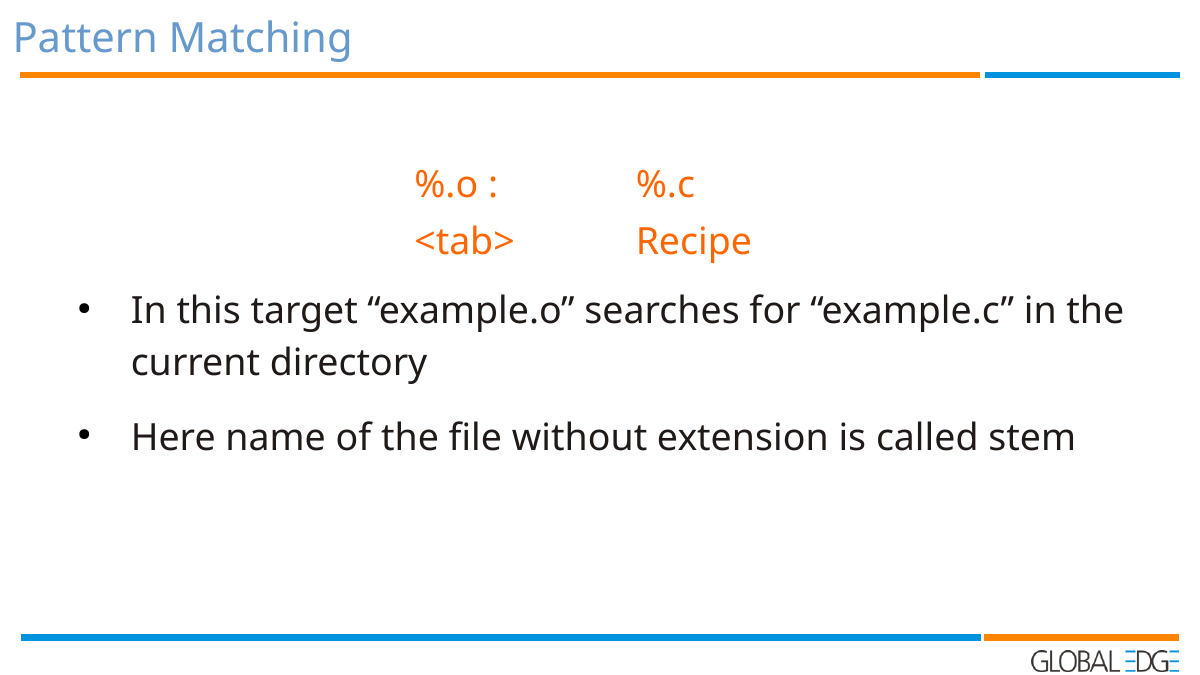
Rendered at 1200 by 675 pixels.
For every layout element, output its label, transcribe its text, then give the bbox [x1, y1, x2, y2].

list %.o : %.c <tab> Recipe In this target “example.o” searches for “example.c” in the current directory Here name of the file without extension is called stem [60, 157, 1140, 550]
picture [1031, 650, 1179, 672]
title Pattern Matching [12, 9, 1088, 63]
